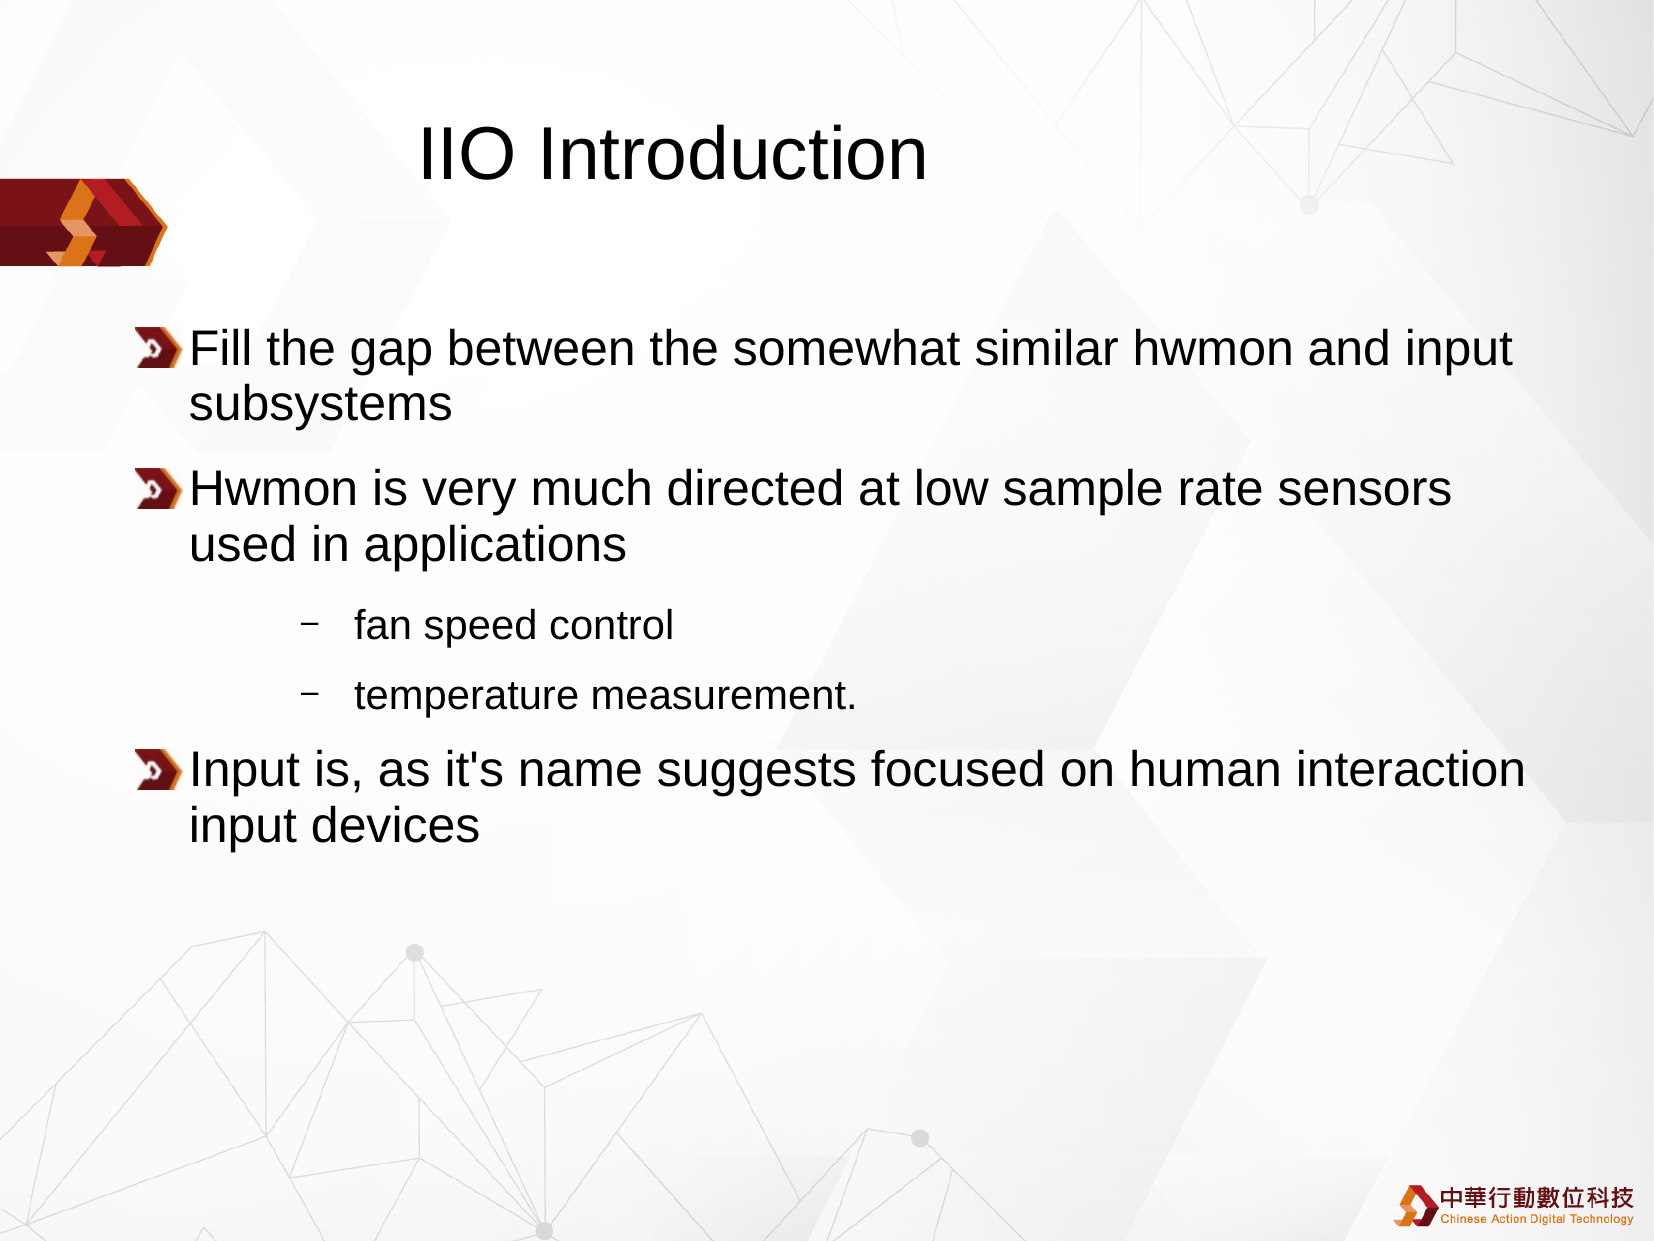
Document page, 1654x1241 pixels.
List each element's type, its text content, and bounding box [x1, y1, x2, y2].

list Fill the gap between the somewhat similar hwmon and input subsystems Hwmon is very much directed at low sample rate sensors used in applications fan speed control temperature measurement. Input is, as it's name suggests focused on human interaction input devices [118, 319, 1571, 1039]
picture [0, 0, 1654, 1241]
title IIO Introduction [82, 94, 1264, 213]
